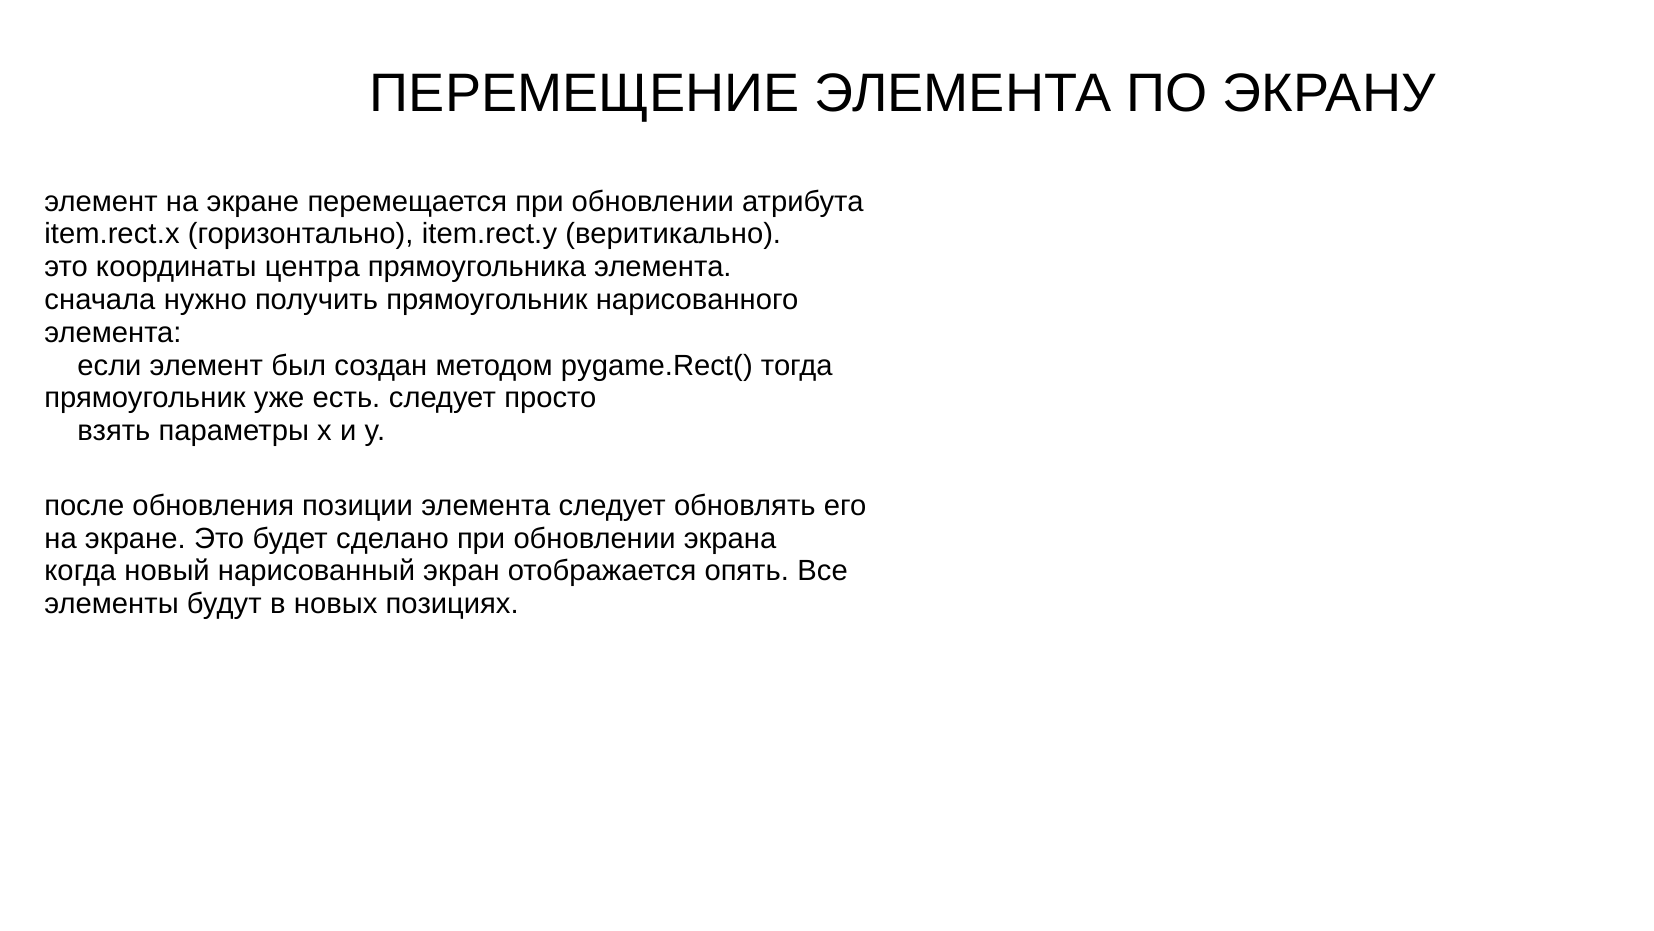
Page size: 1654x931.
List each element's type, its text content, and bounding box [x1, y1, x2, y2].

text_box элемент на экране перемещается при обновлении атрибута item.rect.x (горизонтально), item.rect.y (веритикально). это координаты центра прямоугольника элемента. сначала нужно получить прямоугольник нарисованного элемента: если элемент был создан методом pygame.Rect() тогда прямоугольник уже есть. следует просто взять параметры x и y. после обновления позиции элемента следует обновлять его на экране. Это будет сделано при обновлении экрана когда новый нарисованный экран отображается опять. Все элементы будут в новых позициях. [29, 177, 886, 916]
title ПЕРЕМЕЩЕНИЕ ЭЛЕМЕНТА ПО ЭКРАНУ [236, 36, 1571, 148]
